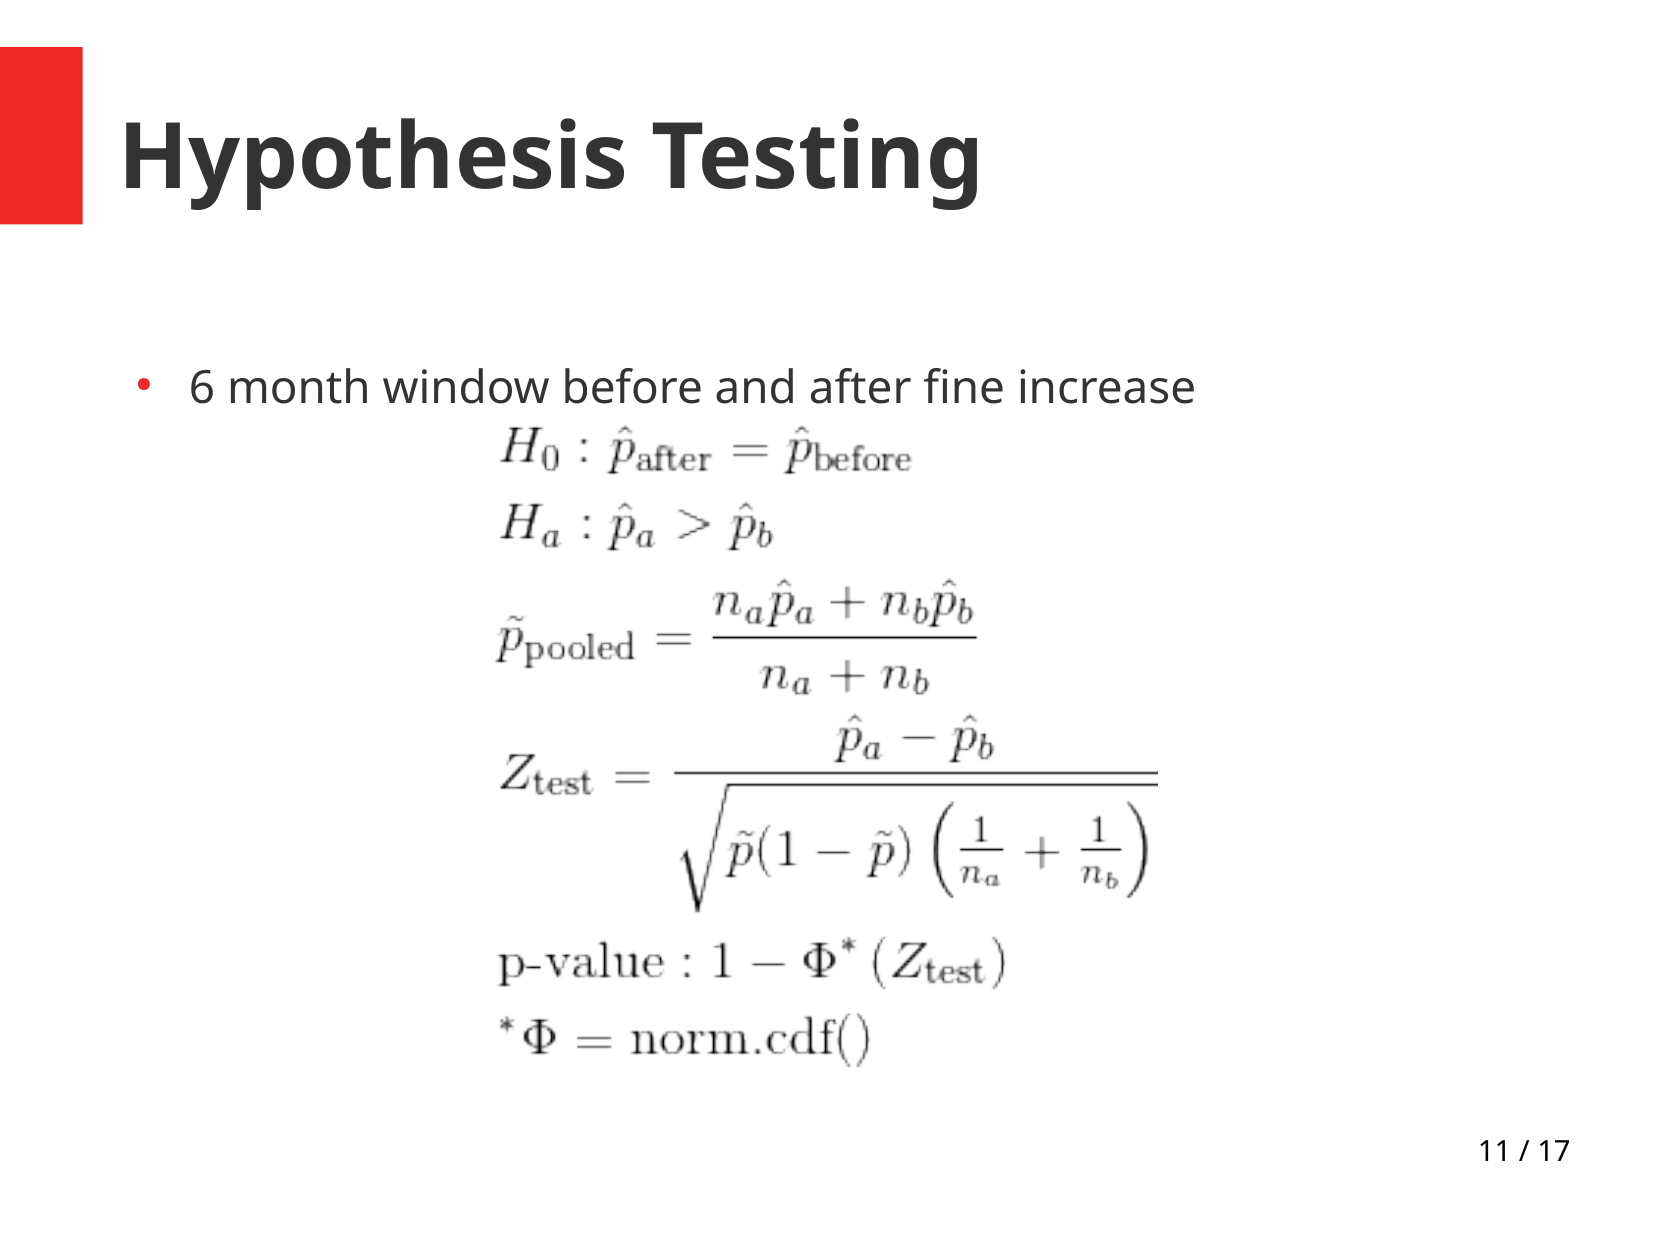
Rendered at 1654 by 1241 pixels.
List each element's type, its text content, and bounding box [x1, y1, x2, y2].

picture [495, 425, 1158, 1067]
list 6 month window before and after fine increase [118, 354, 1536, 1074]
title Hypothesis Testing [118, 49, 1571, 257]
